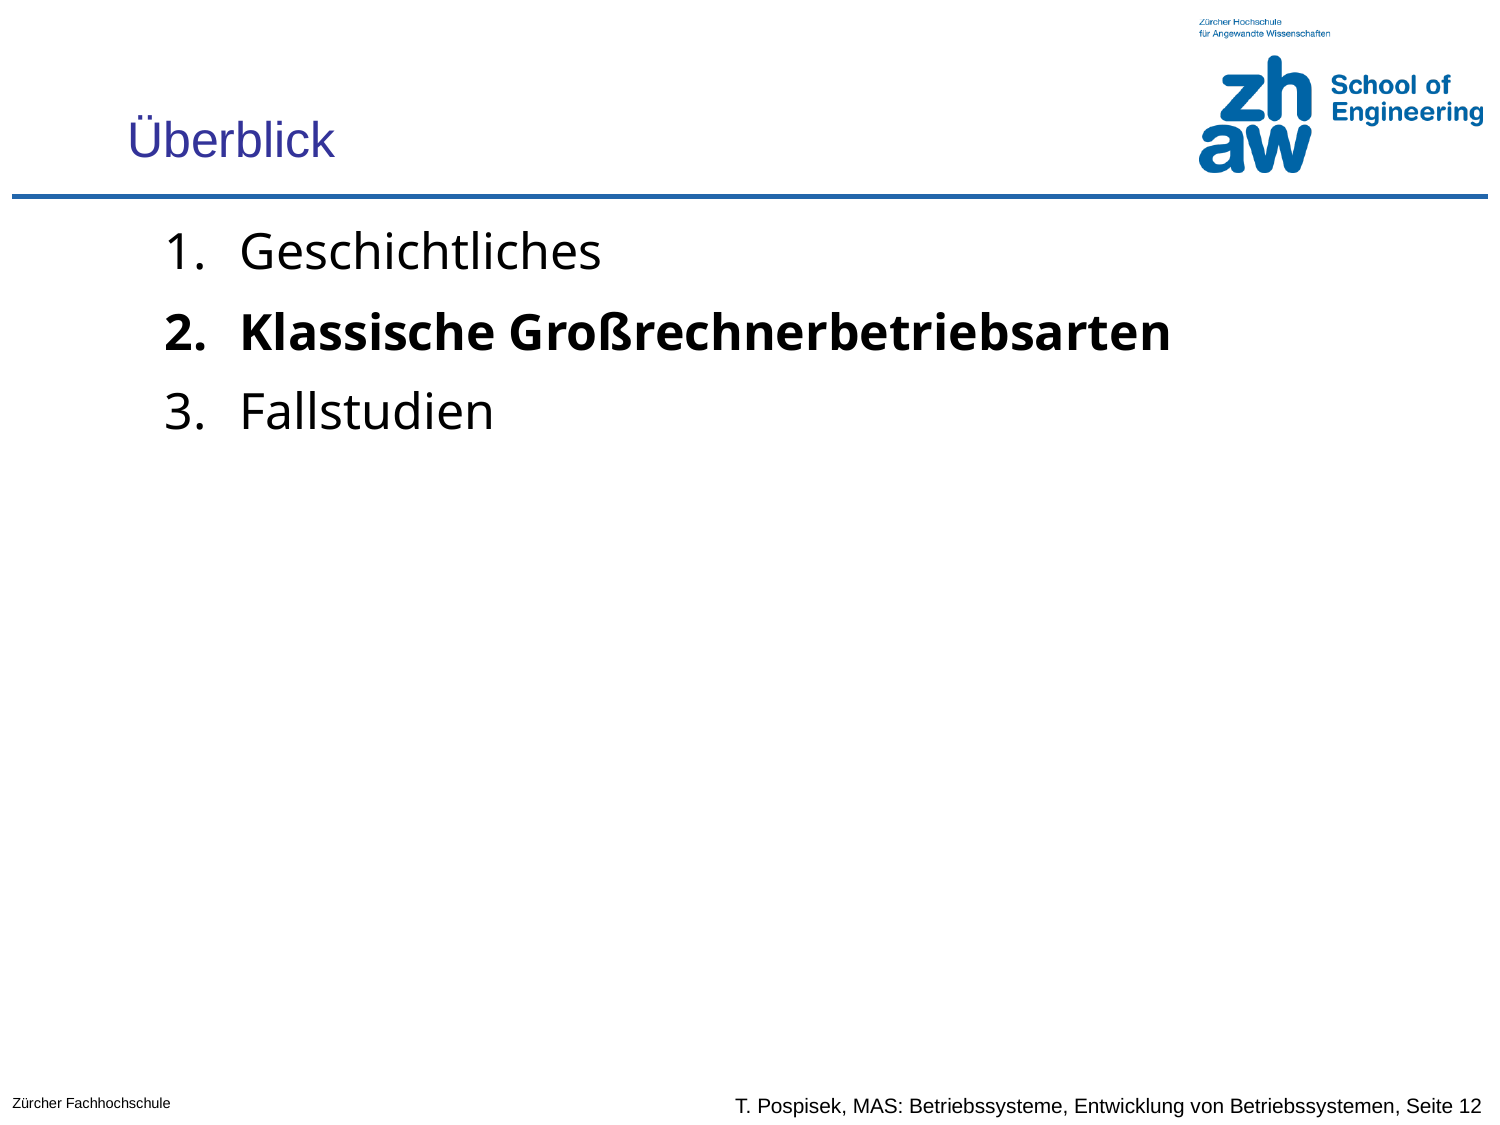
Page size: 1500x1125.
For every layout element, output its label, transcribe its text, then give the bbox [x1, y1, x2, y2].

title Überblick [112, 50, 1391, 175]
picture [1199, 19, 1483, 173]
text_box Geschichtliches Klassische Großrechnerbetriebsarten Fallstudien [149, 212, 1363, 988]
